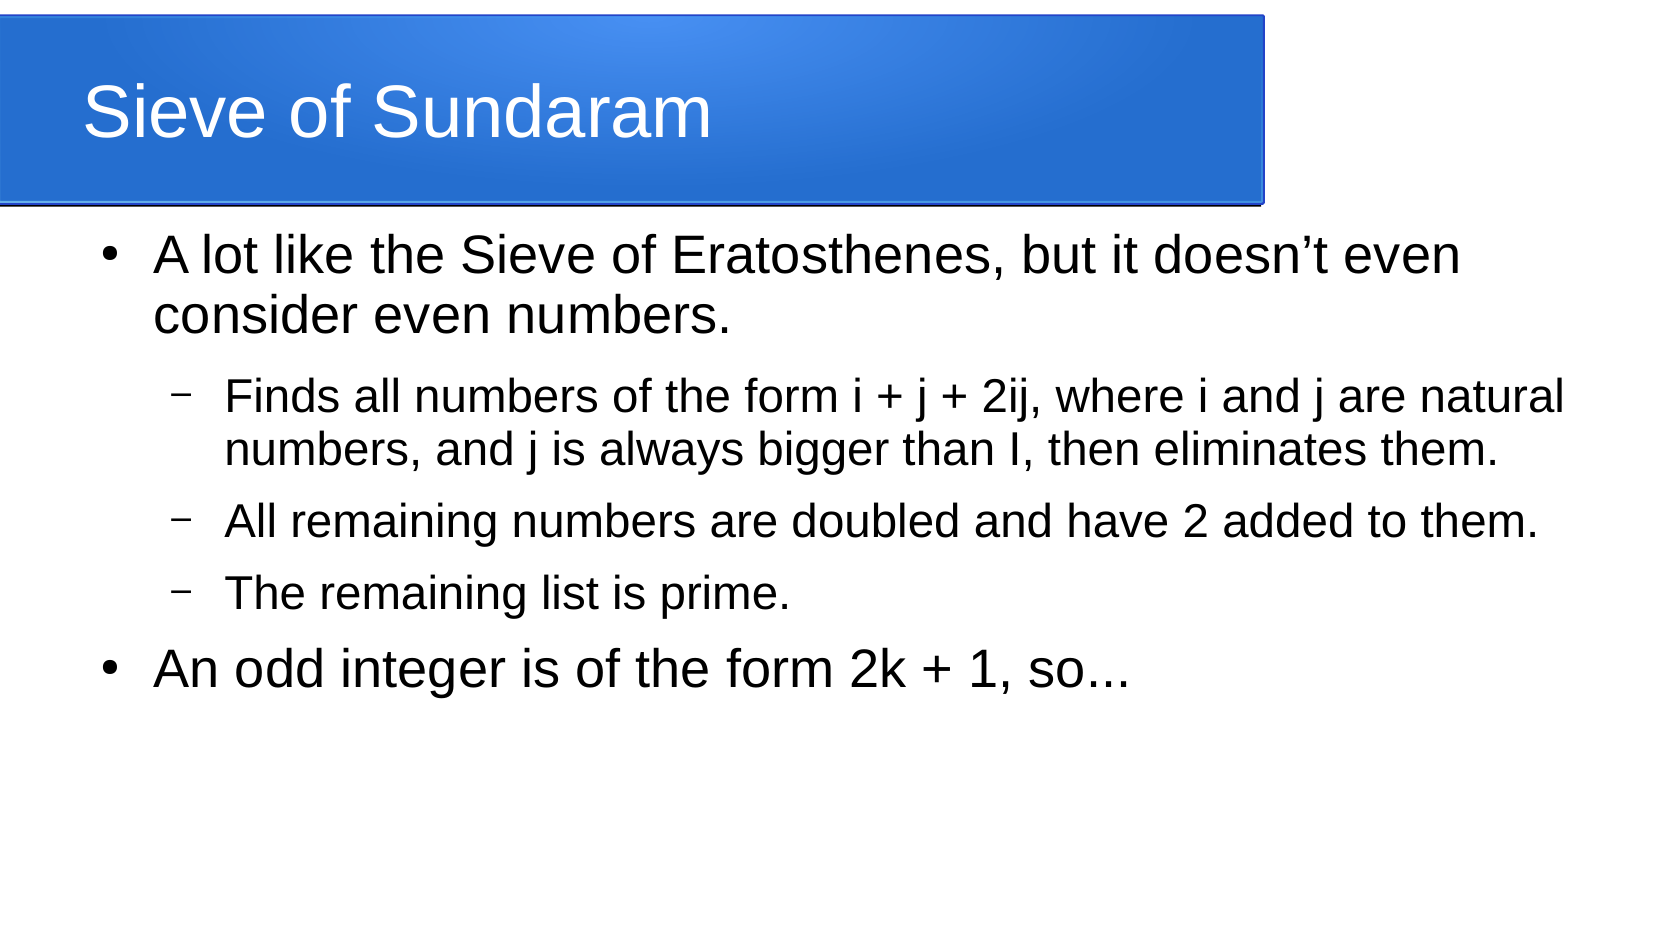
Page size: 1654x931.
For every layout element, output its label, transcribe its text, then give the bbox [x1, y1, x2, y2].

title Sieve of Sundaram [82, 35, 1235, 189]
list A lot like the Sieve of Eratosthenes, but it doesn’t even consider even numbers. Finds all numbers of the form i + j + 2ij, where i and j are natural numbers, and j is always bigger than I, then eliminates them. All remaining numbers are doubled and have 2 added to them. The remaining list is prime. An odd integer is of the form 2k + 1, so... [82, 224, 1571, 764]
